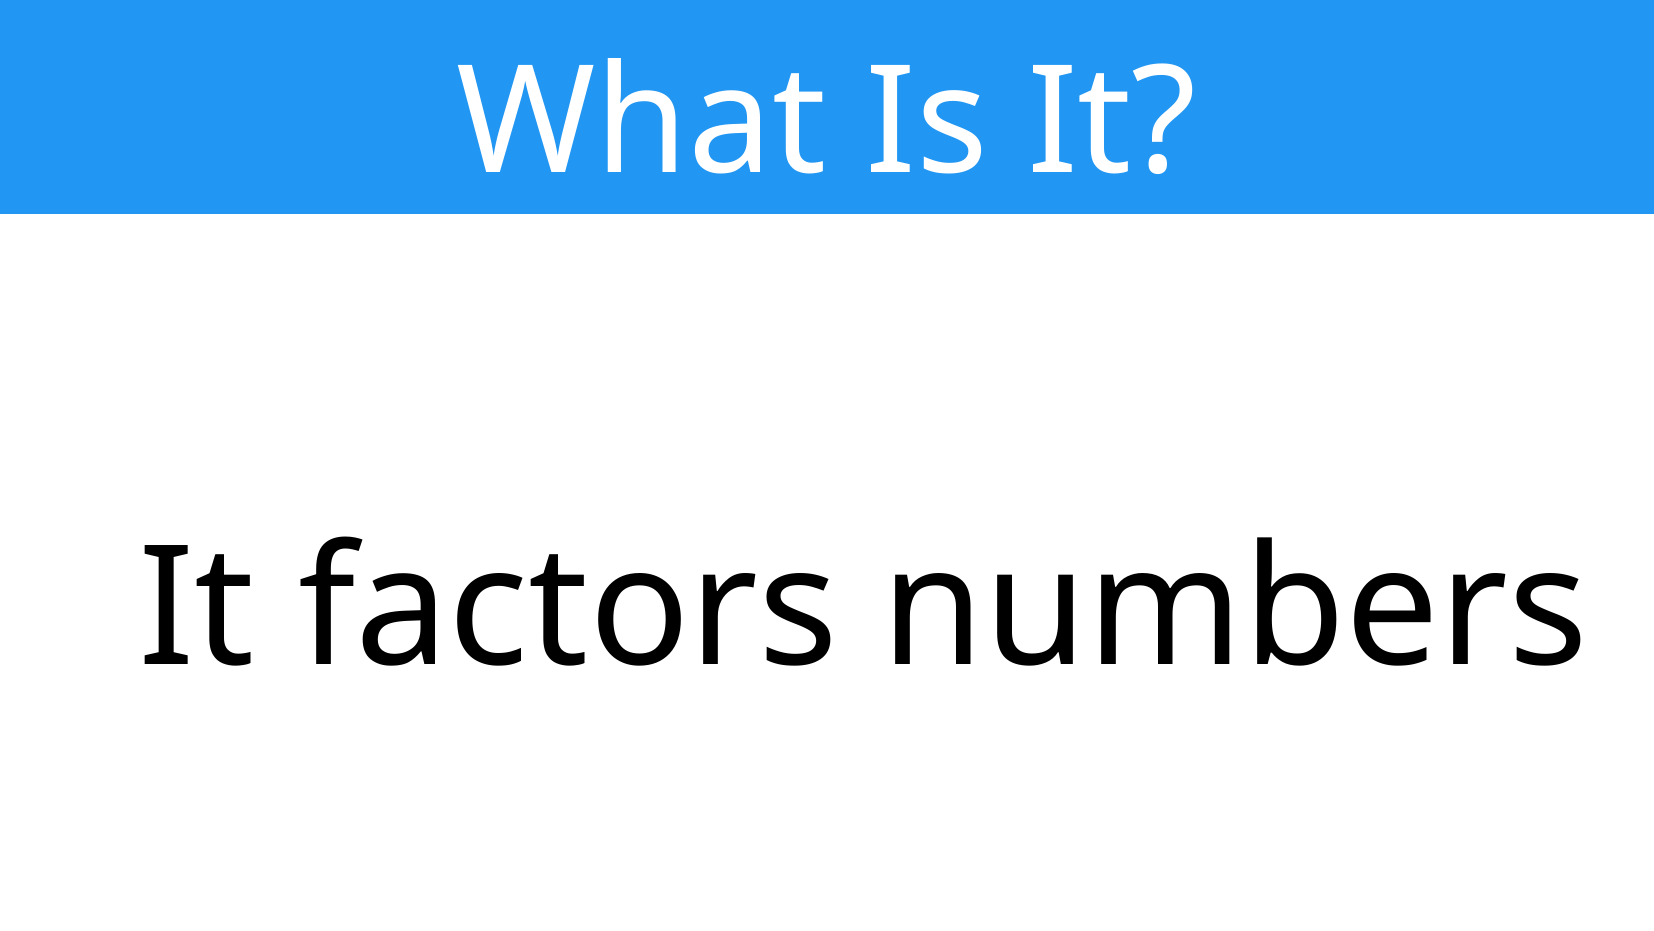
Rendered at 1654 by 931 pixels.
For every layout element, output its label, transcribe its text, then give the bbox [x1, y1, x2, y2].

list It factors numbers [15, 360, 1636, 841]
title What Is It? [82, 37, 1571, 193]
